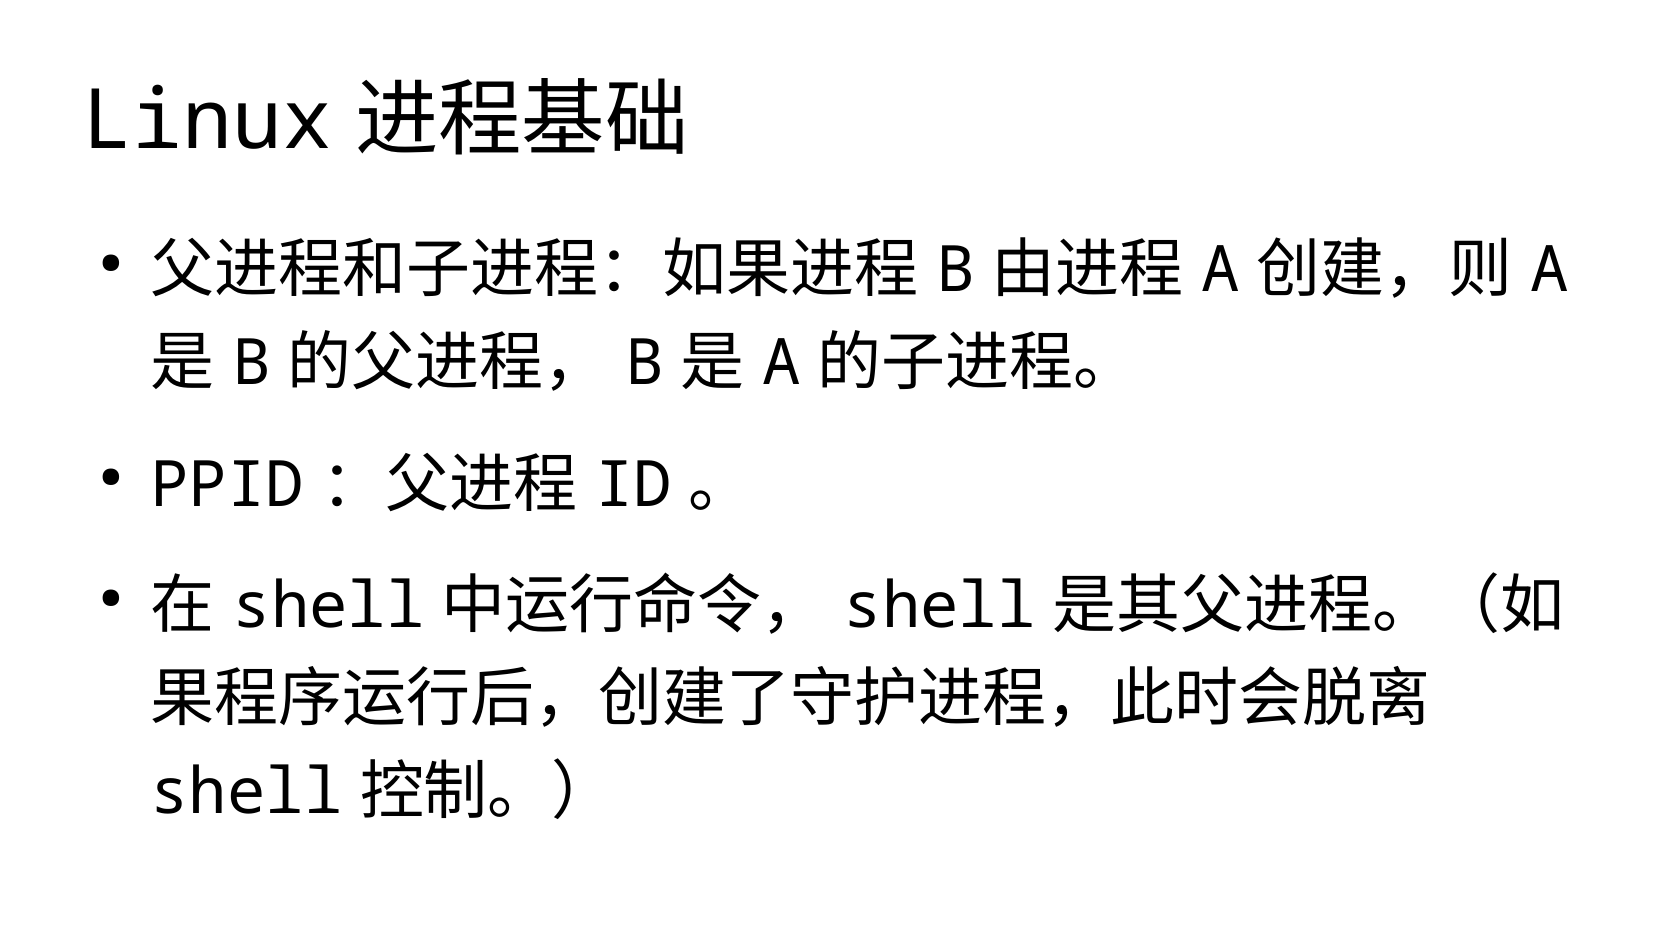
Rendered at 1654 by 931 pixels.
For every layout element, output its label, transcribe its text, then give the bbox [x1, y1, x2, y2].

list 父进程和子进程：如果进程B由进程A创建，则A是B的父进程，B是A的子进程。 PPID：父进程ID。 在shell中运行命令，shell是其父进程。（如果程序运行后，创建了守护进程，此时会脱离shell控制。） [82, 217, 1571, 839]
title Linux进程基础 [82, 37, 1571, 189]
